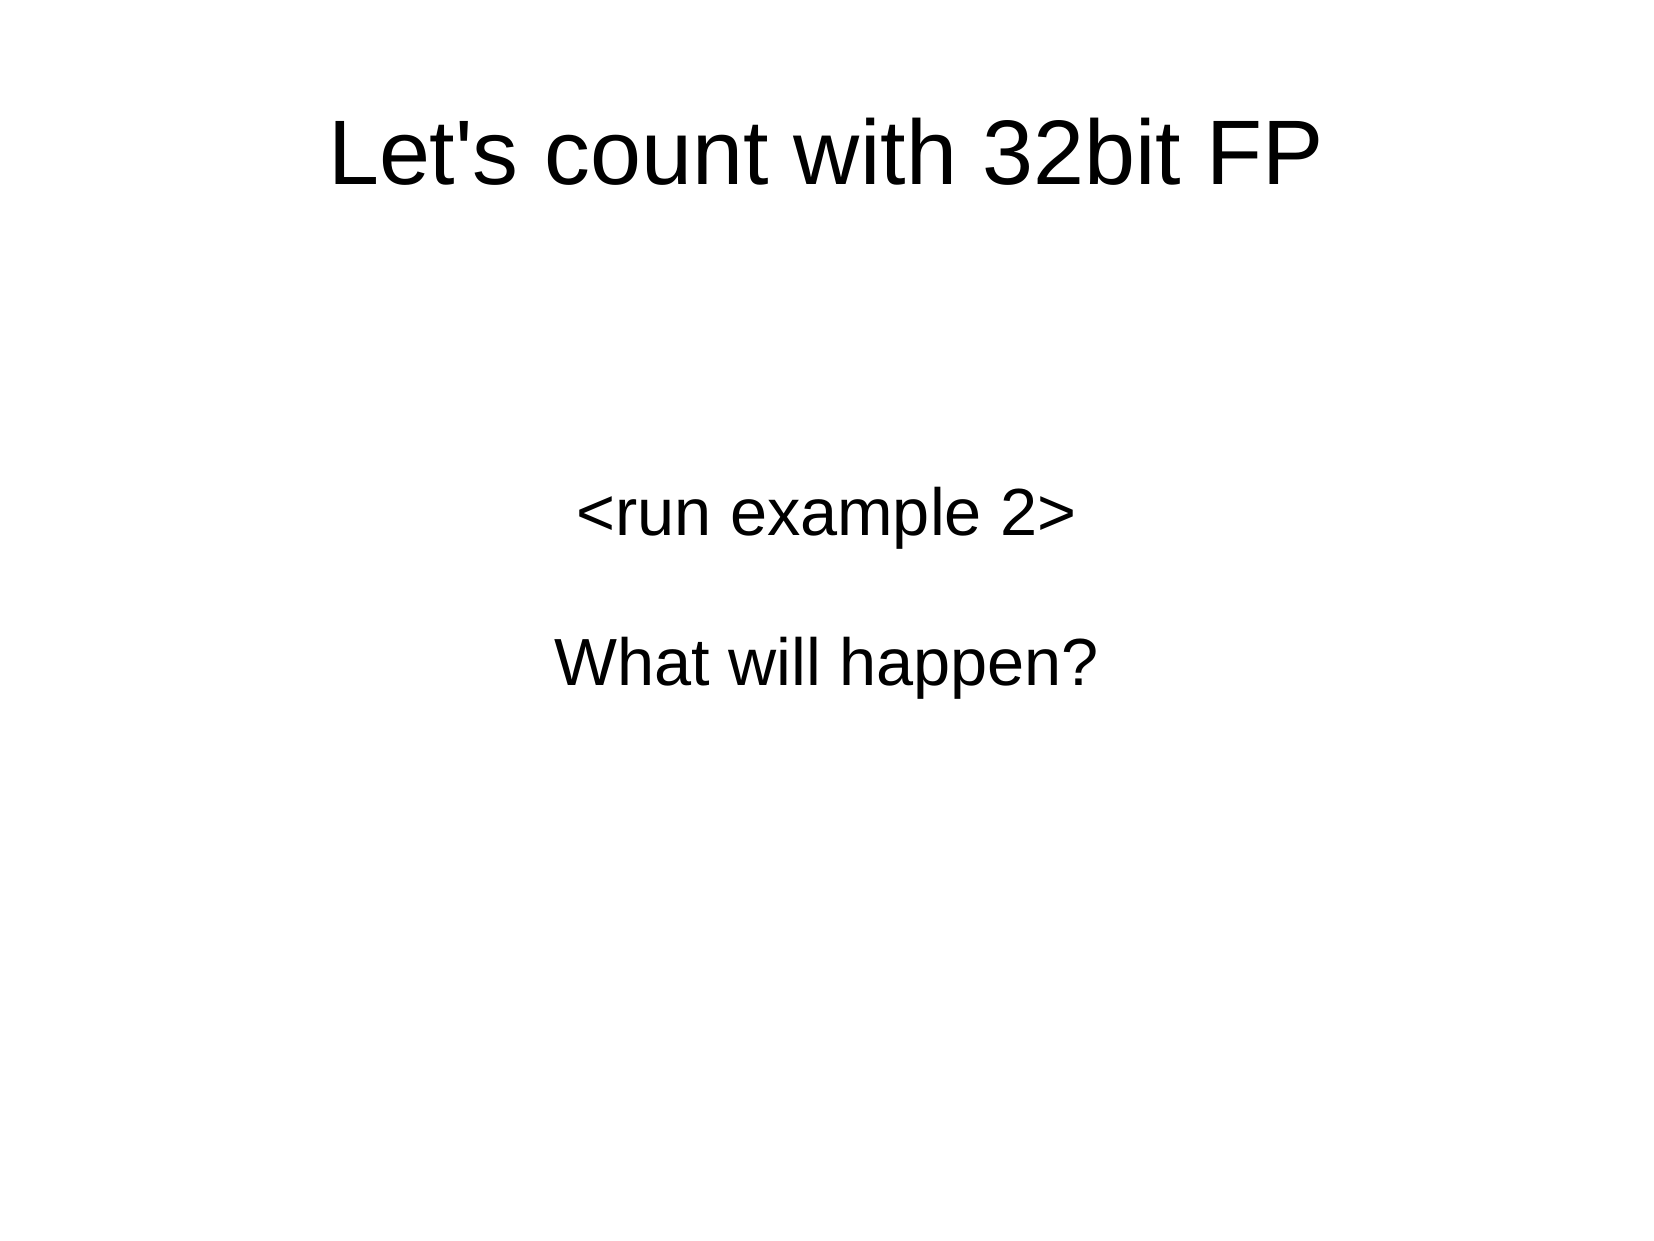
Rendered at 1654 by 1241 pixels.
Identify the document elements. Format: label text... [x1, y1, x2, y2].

title Let's count with 32bit FP [82, 49, 1571, 257]
subtitle <run example 2> What will happen? [82, 290, 1571, 1109]
